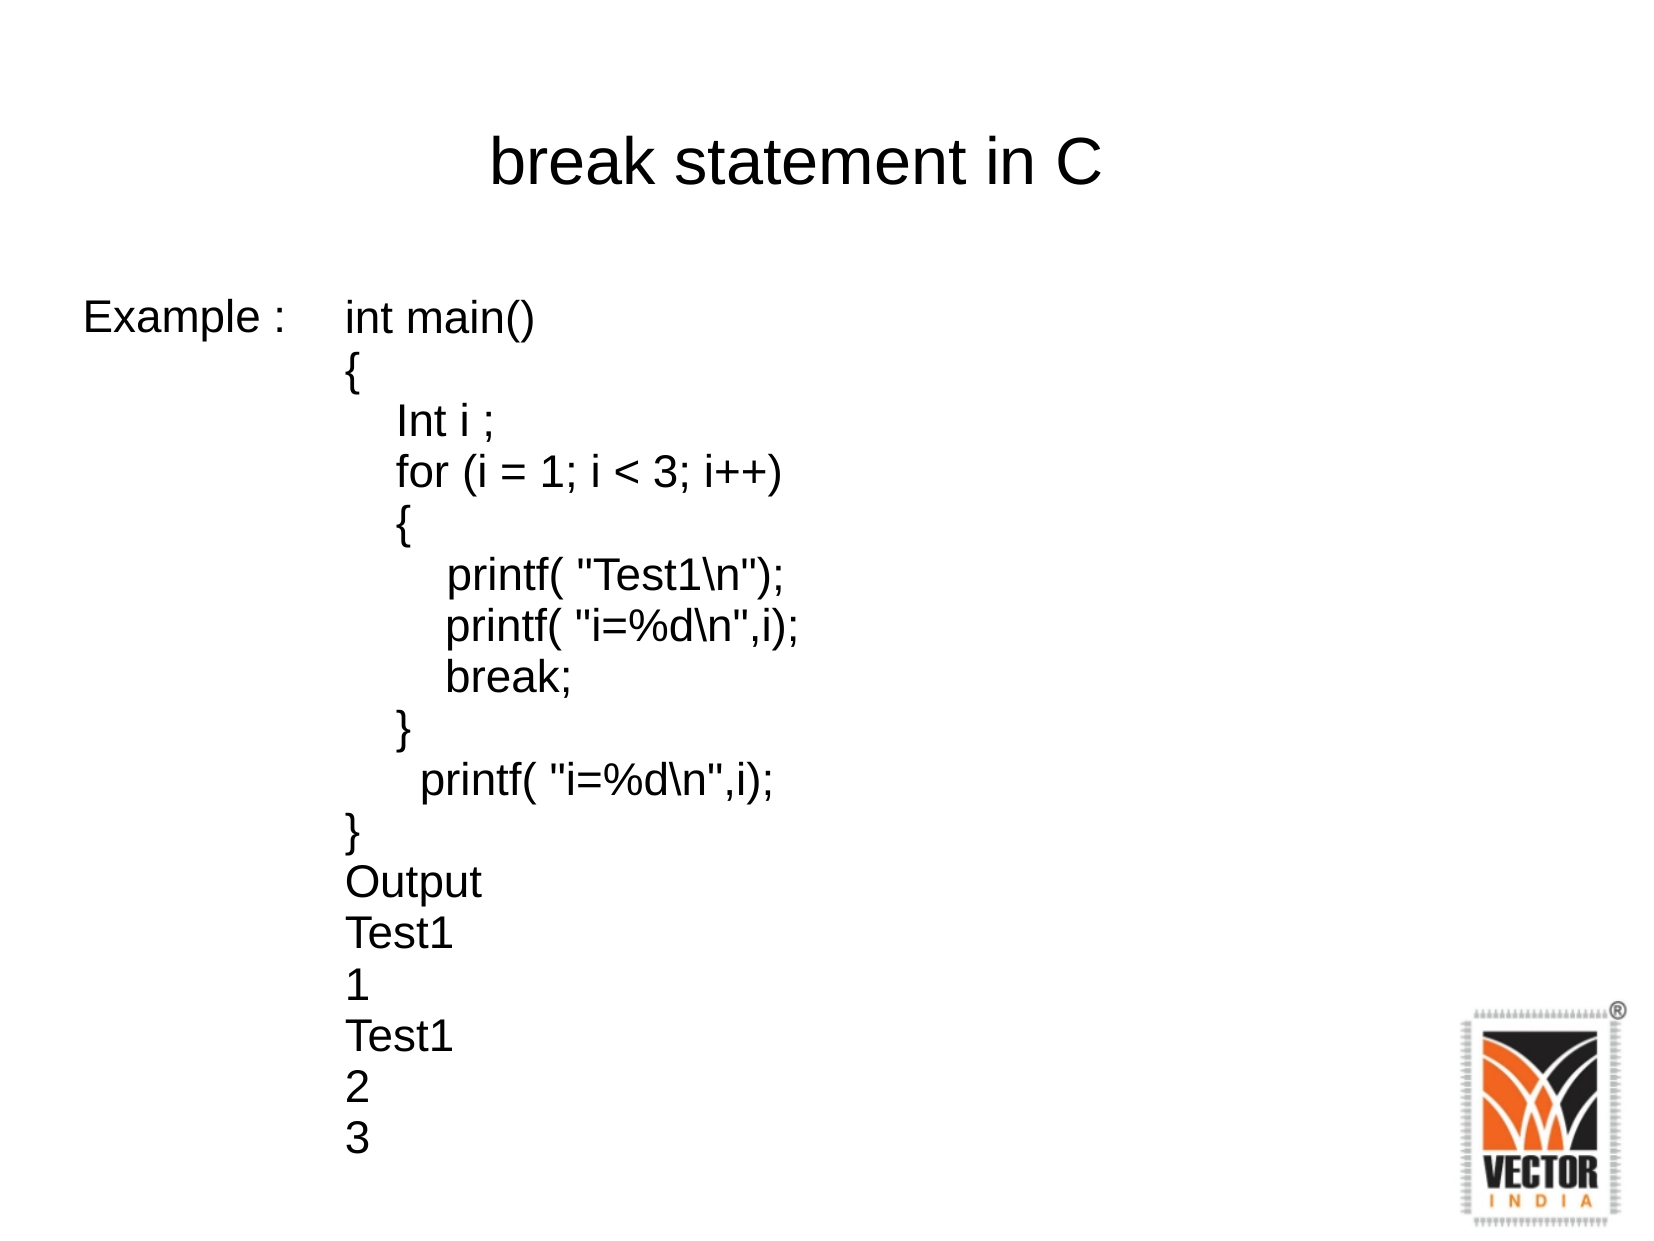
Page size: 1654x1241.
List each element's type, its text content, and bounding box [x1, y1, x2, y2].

subtitle Example : [82, 45, 1571, 1241]
text_box int main() { Int i ; for (i = 1; i < 3; i++) { printf( "Test1\n"); printf( "i=%d\n",i); break; } printf( "i=%d\n",i); } Output Test1 1 Test1 2 3 [330, 285, 1458, 1223]
picture [1432, 996, 1654, 1237]
